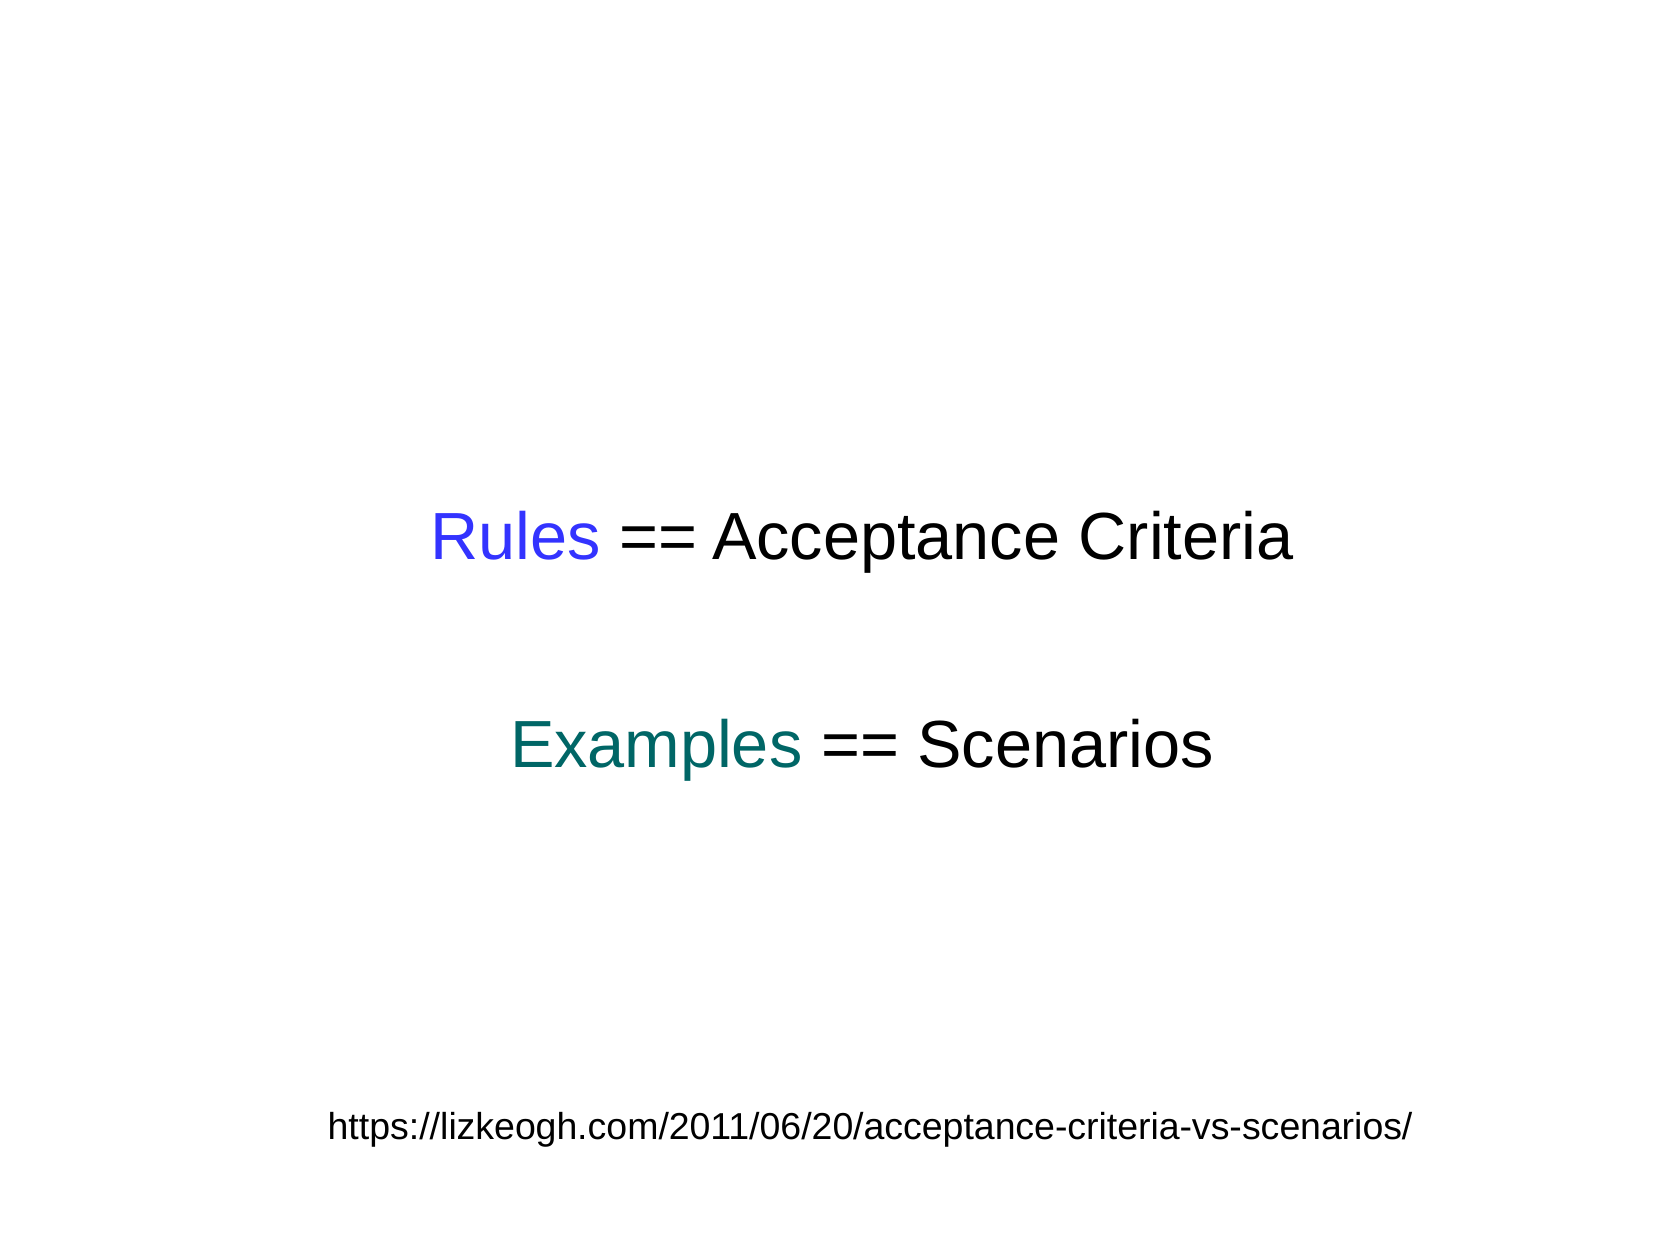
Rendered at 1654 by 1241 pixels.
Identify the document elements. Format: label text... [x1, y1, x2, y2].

text_box https://lizkeogh.com/2011/06/20/acceptance-criteria-vs-scenarios/ [311, 1098, 1430, 1156]
list Rules == Acceptance Criteria Examples == Scenarios [82, 290, 1571, 1010]
